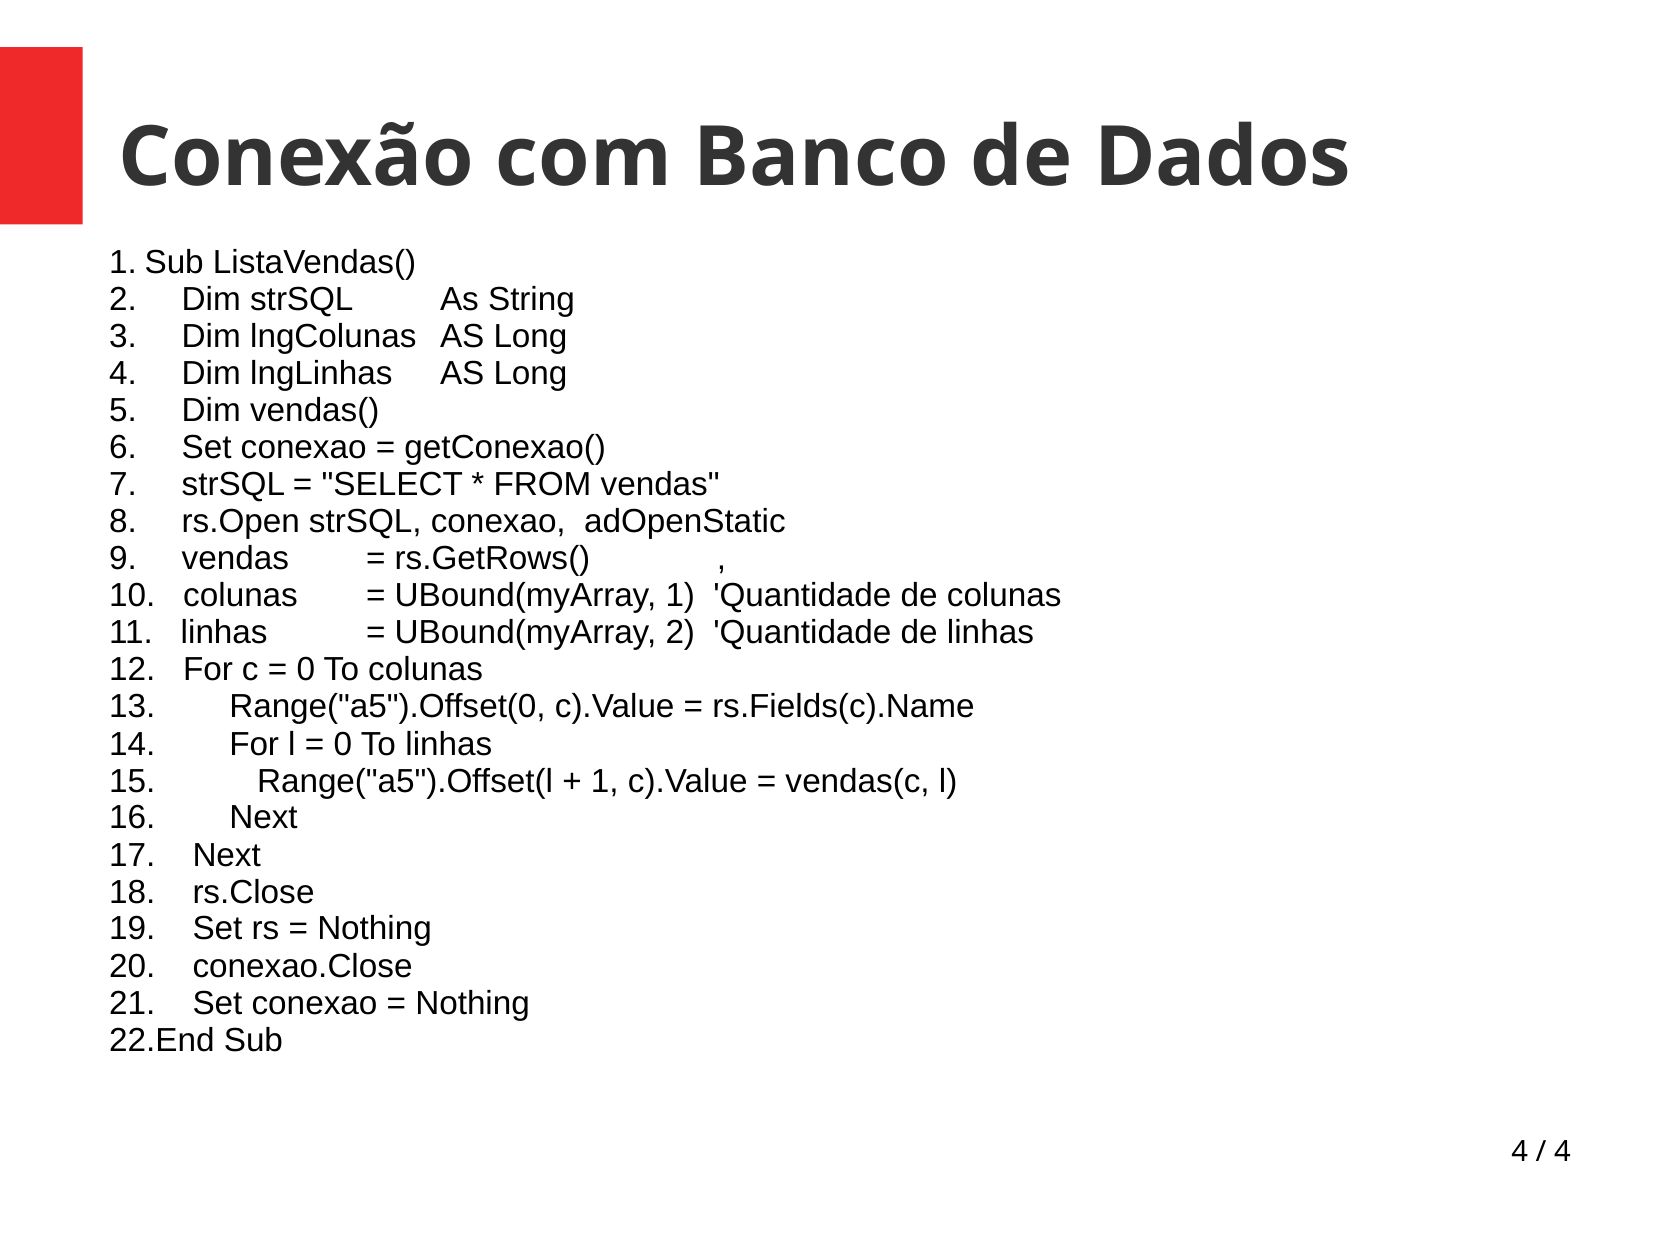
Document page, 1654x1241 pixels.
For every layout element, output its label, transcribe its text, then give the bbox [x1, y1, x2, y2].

title Conexão com Banco de Dados [118, 49, 1571, 236]
text_box Sub ListaVendas() Dim strSQL As String Dim lngColunas AS Long Dim lngLinhas AS Long Dim vendas() Set conexao = getConexao() strSQL = "SELECT * FROM vendas" rs.Open strSQL, conexao, adOpenStatic vendas = rs.GetRows() , colunas = UBound(myArray, 1) 'Quantidade de colunas linhas = UBound(myArray, 2) 'Quantidade de linhas For c = 0 To colunas Range("a5").Offset(0, c).Value = rs.Fields(c).Name For l = 0 To linhas Range("a5").Offset(l + 1, c).Value = vendas(c, l) Next Next rs.Close Set rs = Nothing conexao.Close Set conexao = Nothing End Sub [94, 236, 1607, 1084]
